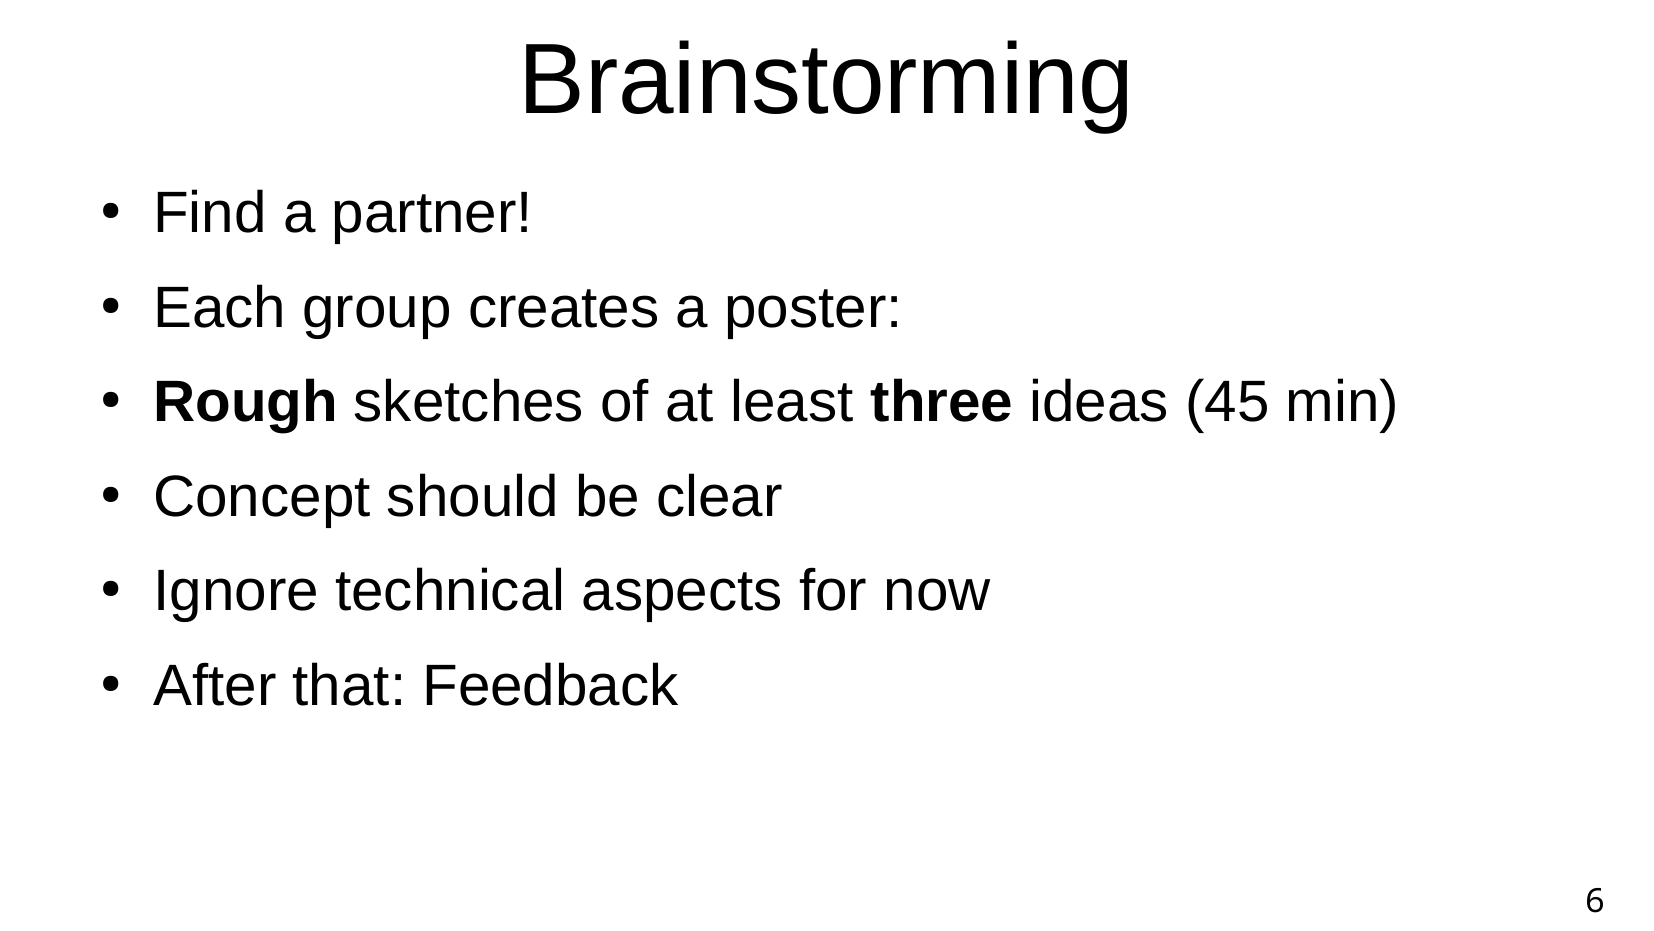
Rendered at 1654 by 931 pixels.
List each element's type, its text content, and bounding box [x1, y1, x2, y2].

list Find a partner! Each group creates a poster: Rough sketches of at least three ideas (45 min) Concept should be clear Ignore technical aspects for now After that: Feedback [82, 180, 1571, 811]
title Brainstorming [82, 1, 1571, 157]
